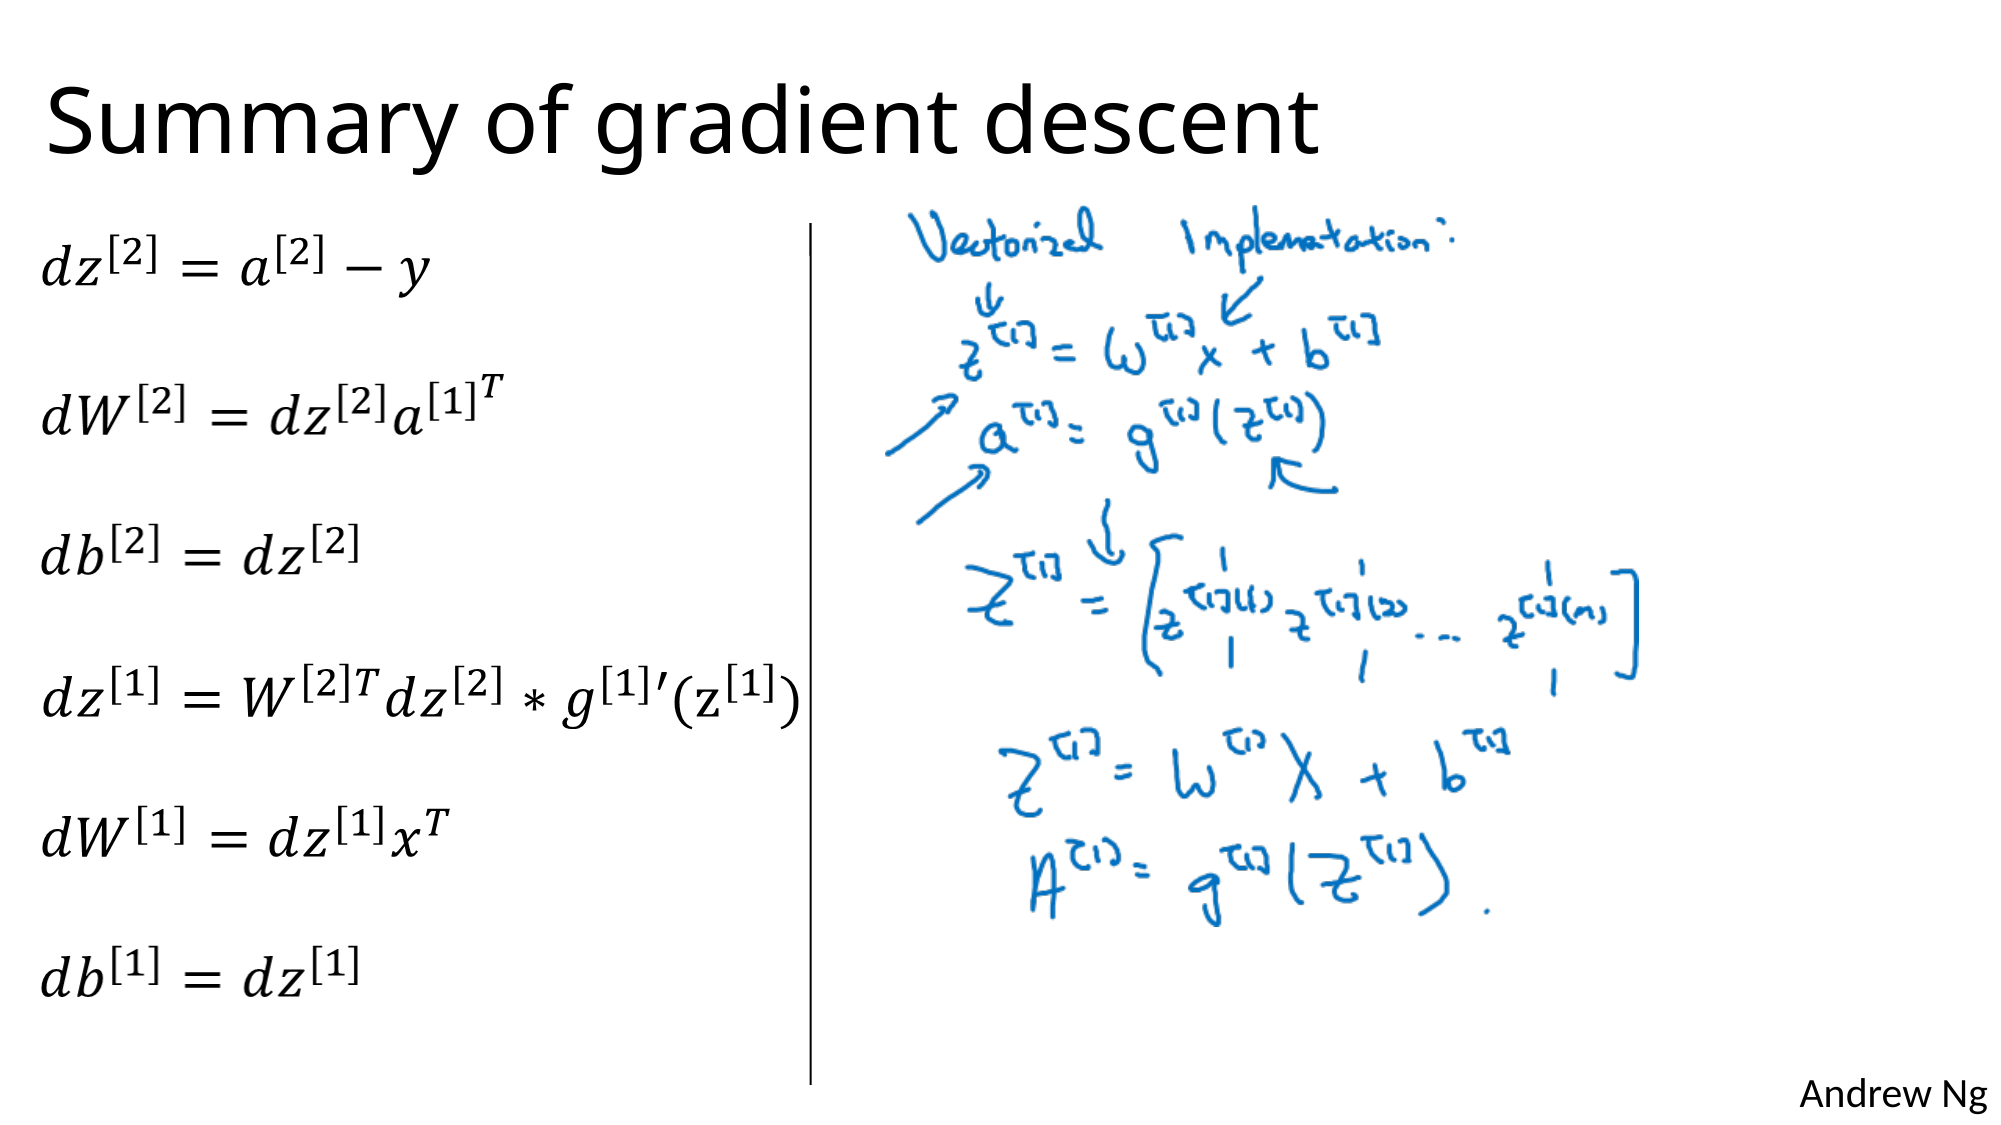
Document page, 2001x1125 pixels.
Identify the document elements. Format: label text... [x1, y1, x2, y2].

text_box [30, 938, 373, 1012]
picture [885, 205, 1639, 927]
text_box [30, 227, 441, 301]
text_box [30, 516, 373, 590]
text_box [30, 656, 809, 732]
text_box [30, 367, 517, 450]
text_box [30, 798, 463, 872]
text_box Summary of gradient descent [29, 14, 1755, 233]
